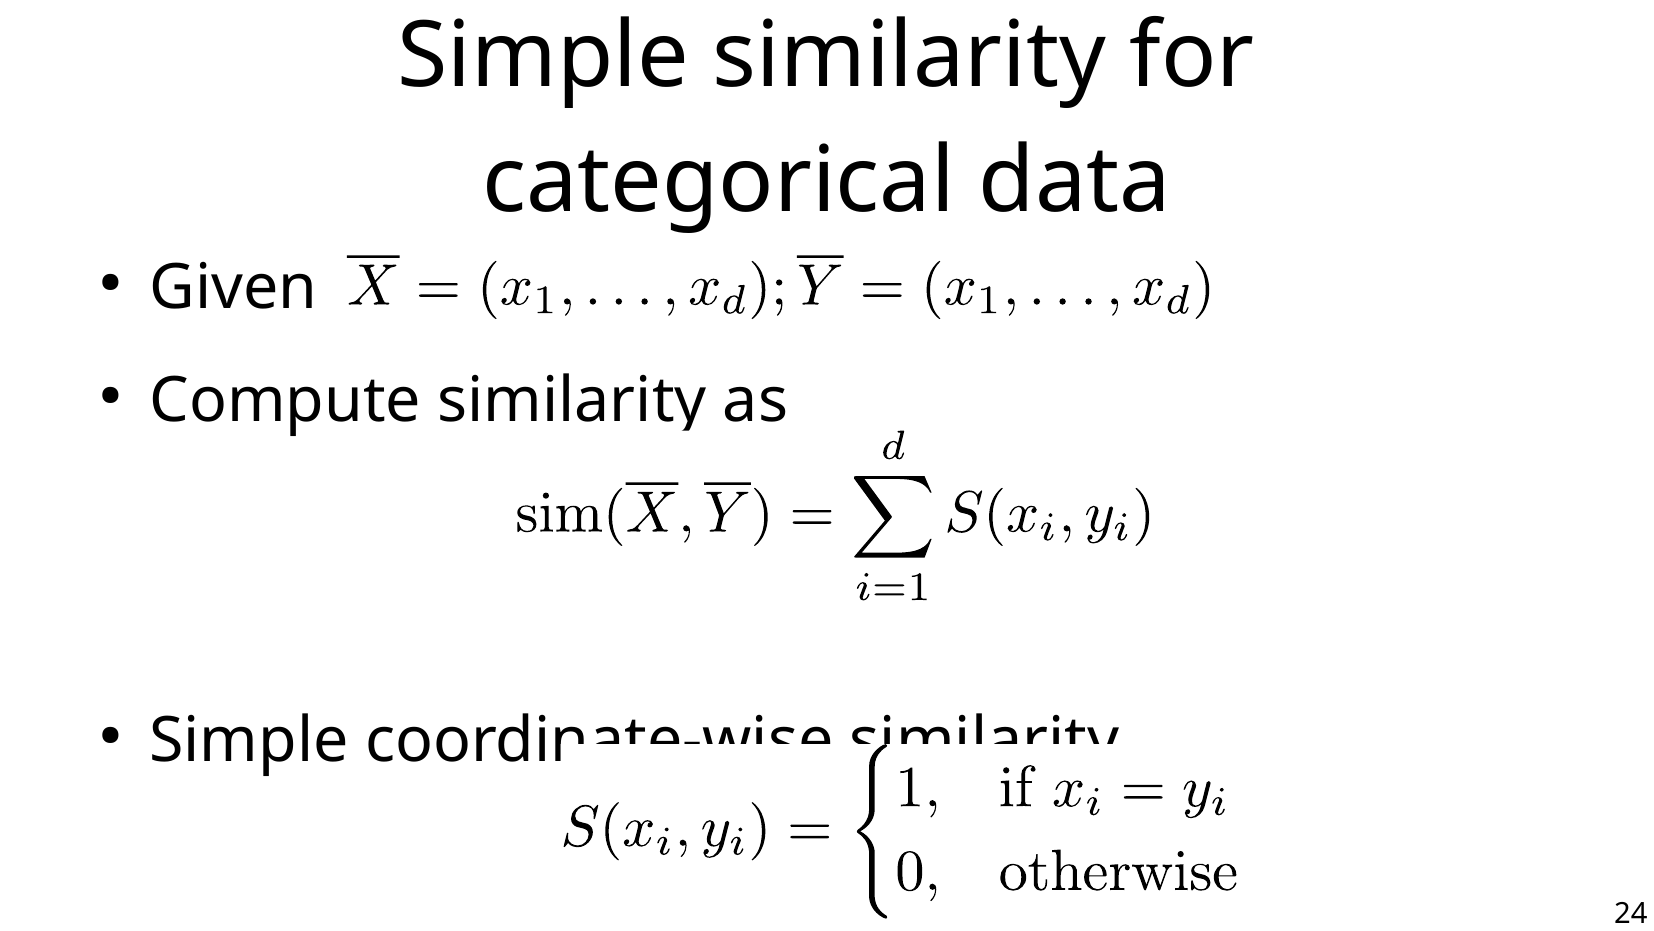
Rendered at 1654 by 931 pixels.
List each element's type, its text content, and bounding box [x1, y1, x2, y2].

text_box [515, 430, 1156, 601]
list Given Compute similarity as Simple coordinate-wise similarity [82, 241, 1571, 781]
text_box [560, 744, 1239, 919]
title Simple similarity for categorical data [82, 1, 1571, 226]
text_box [346, 255, 1216, 320]
